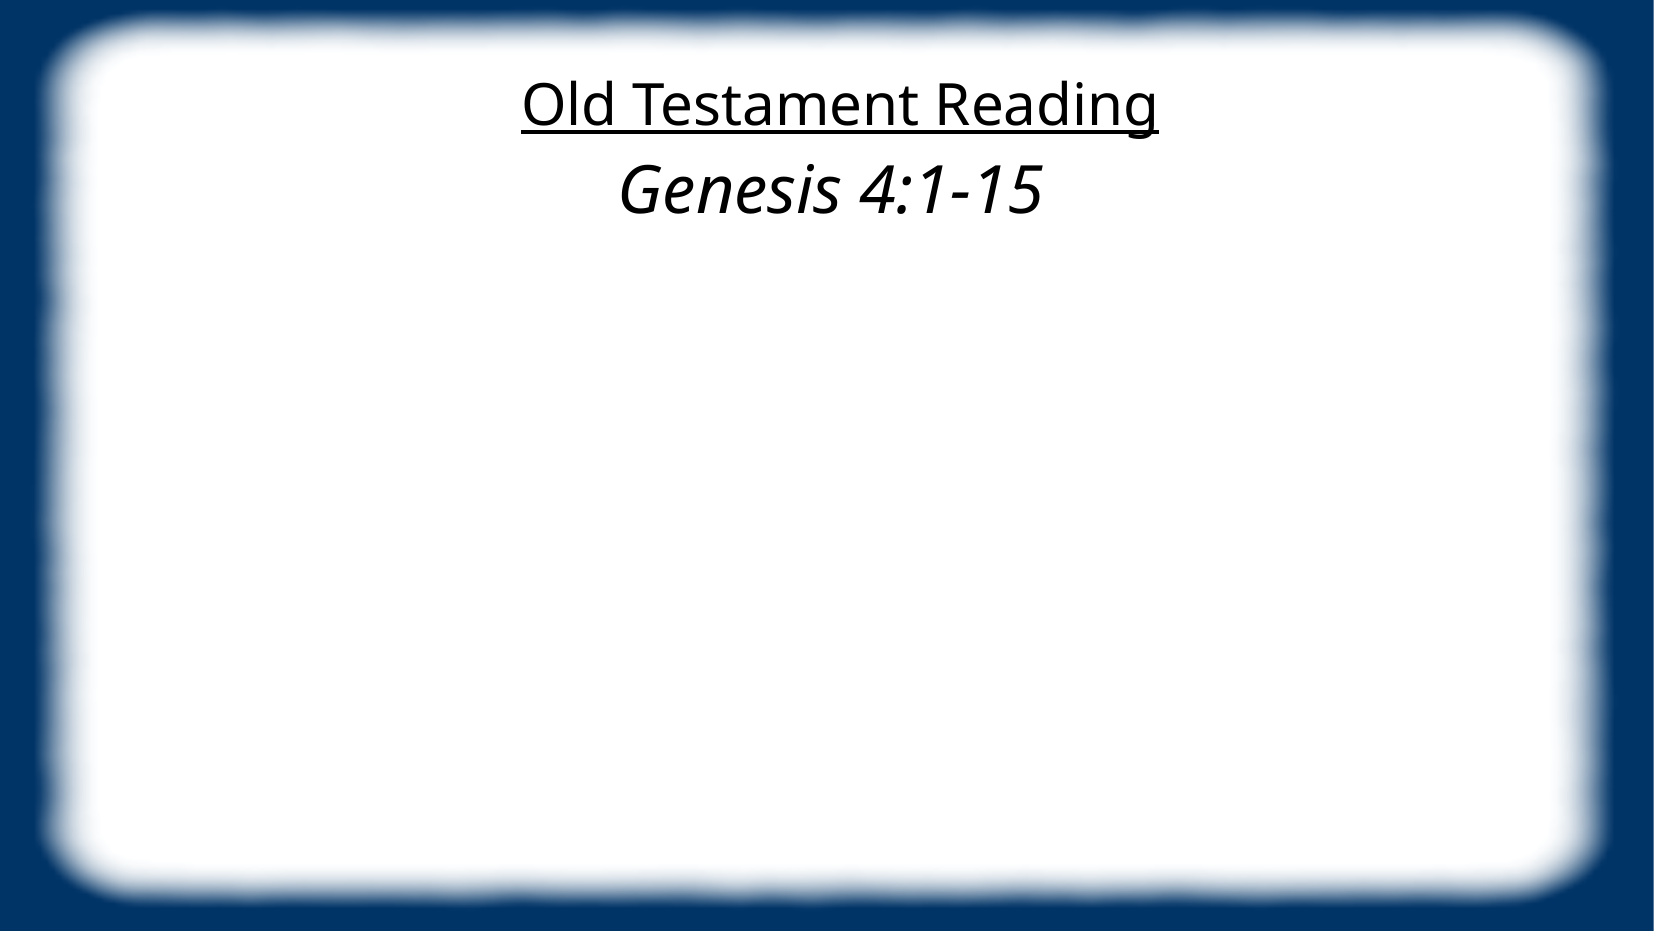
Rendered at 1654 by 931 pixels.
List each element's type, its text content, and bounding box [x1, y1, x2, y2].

picture [0, 0, 1654, 931]
text_box Old Testament Reading Genesis 4:1-15 [105, 56, 1576, 256]
